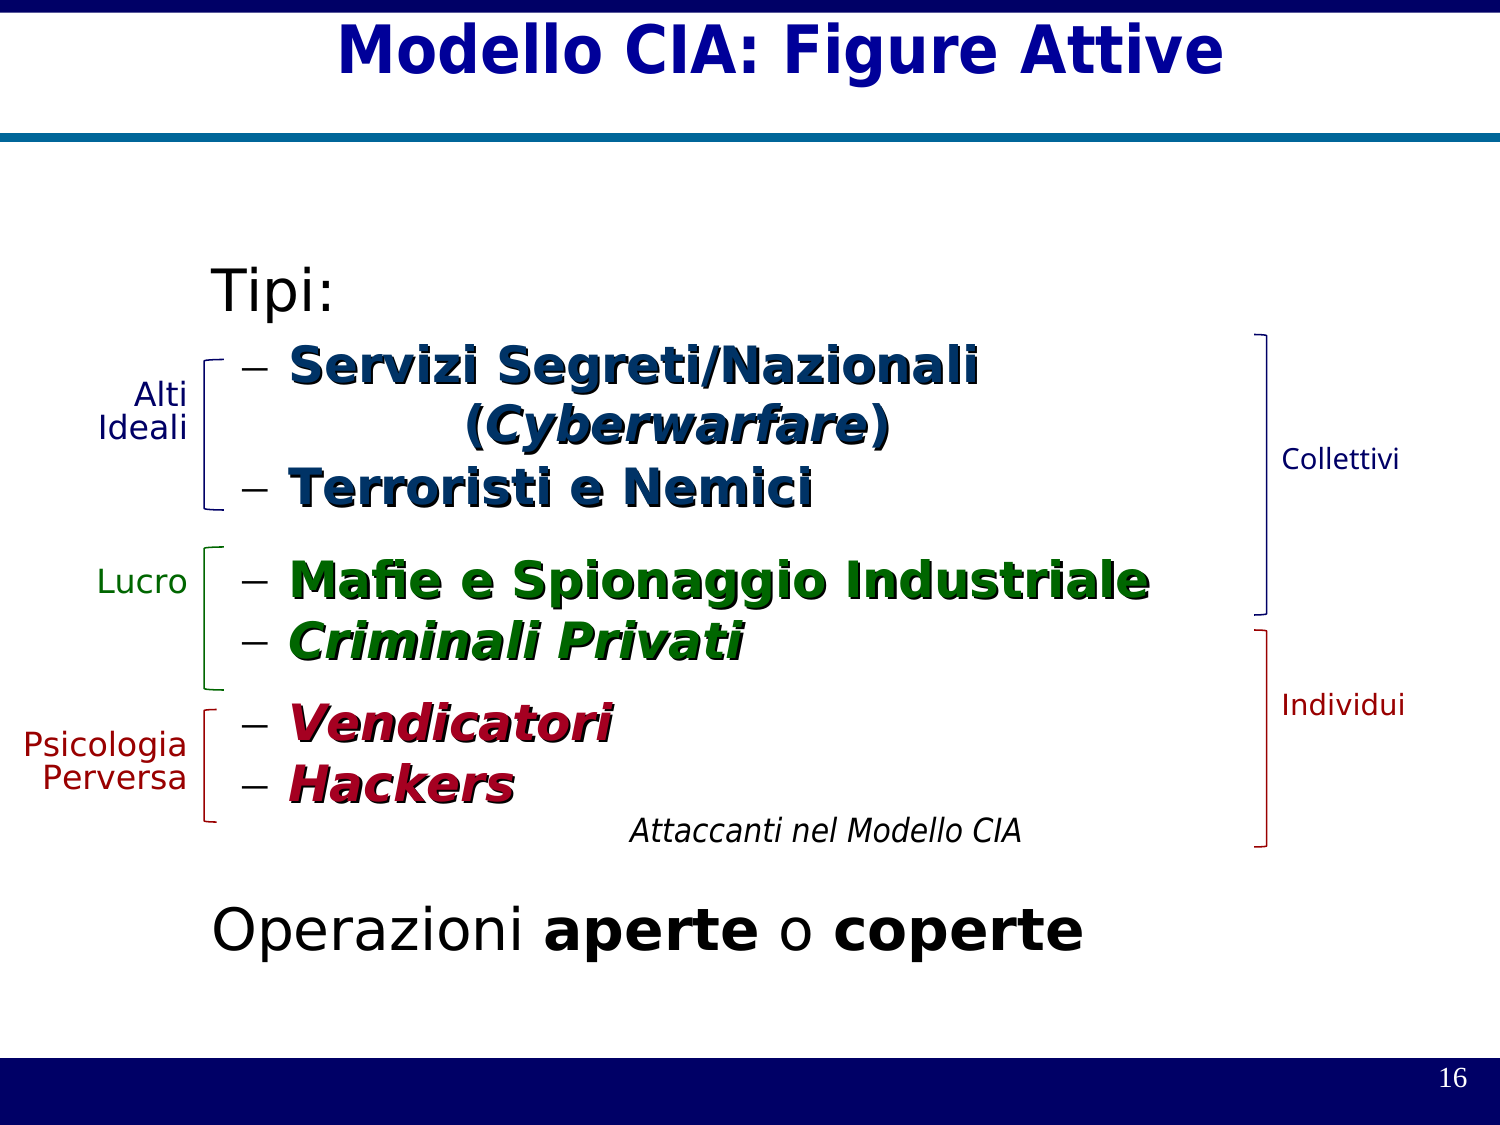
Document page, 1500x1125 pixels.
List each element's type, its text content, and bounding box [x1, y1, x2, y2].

text_box Attaccanti nel Modello CIA [630, 816, 1024, 856]
title Modello CIA: Figure Attive [159, 7, 1424, 101]
text_box Individui [1266, 684, 1408, 735]
text_box Psicologia Perversa [28, 721, 203, 818]
text_box Tipi: Servizi Segreti/Nazionali (Cyberwarfare) Terroristi e Nemici Mafie e Spionaggio Industriale Criminali Privati Vendicatori Hackers Operazioni aperte o coperte [141, 259, 1491, 1020]
text_box Collettivi [1266, 434, 1407, 485]
text_box Alti Ideali [91, 371, 203, 468]
text_box Lucro [91, 559, 203, 615]
